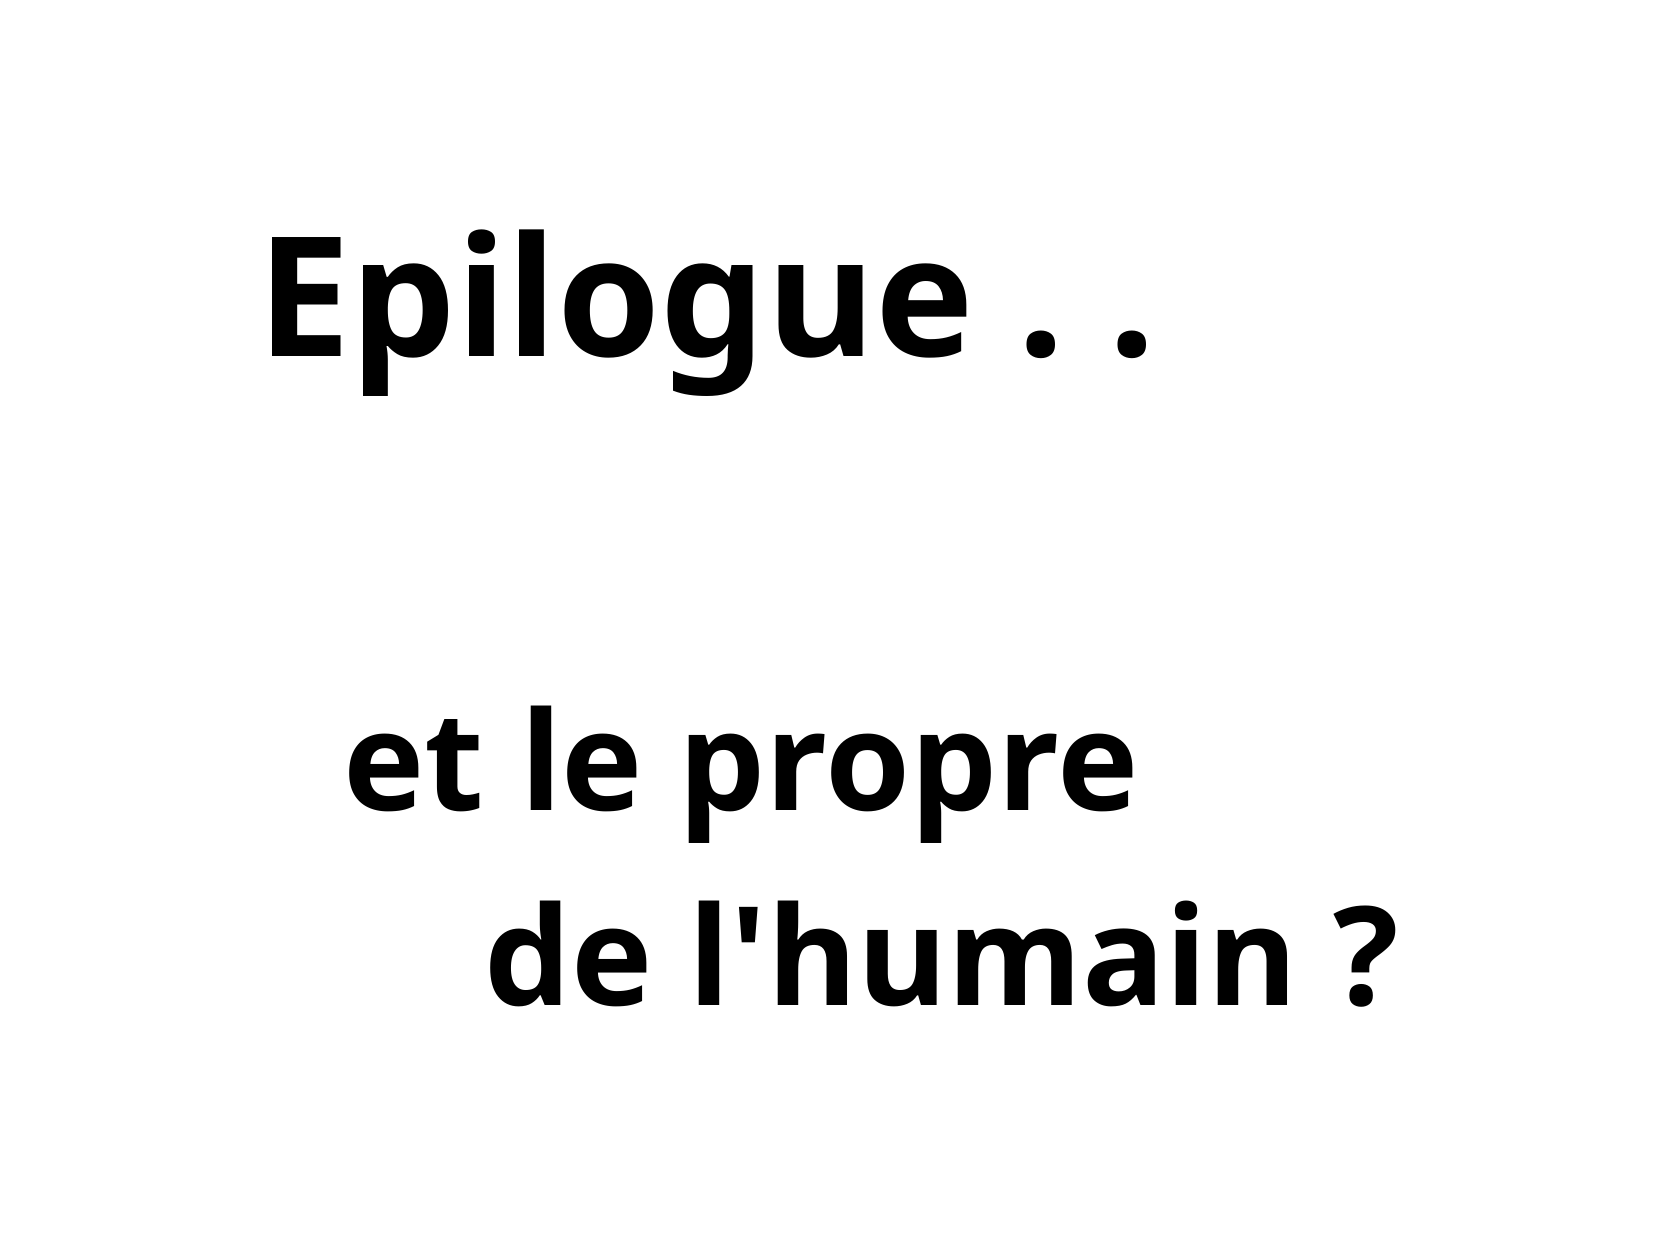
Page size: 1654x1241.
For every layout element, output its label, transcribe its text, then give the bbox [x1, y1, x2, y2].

text_box Epilogue . . et le propre de l'humain ? [112, 0, 1576, 1241]
